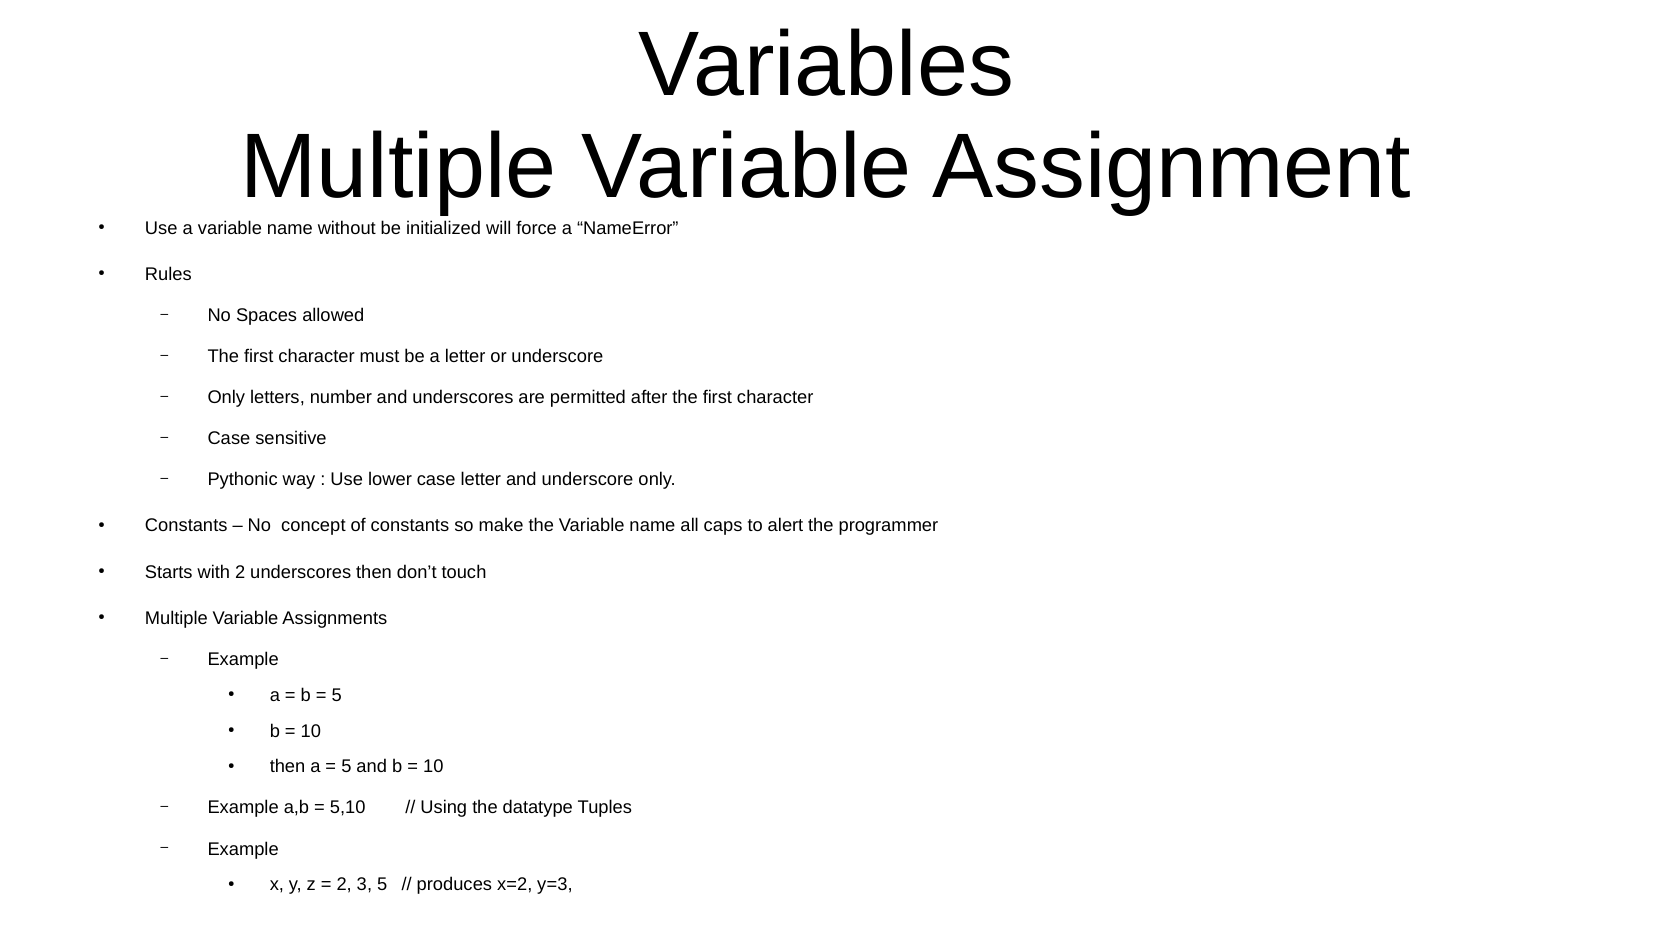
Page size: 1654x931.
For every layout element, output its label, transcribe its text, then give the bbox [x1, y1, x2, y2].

title Variables Multiple Variable Assignment [82, 12, 1571, 217]
list Use a variable name without be initialized will force a “NameError” Rules No Spaces allowed The first character must be a letter or underscore Only letters, number and underscores are permitted after the first character Case sensitive Pythonic way : Use lower case letter and underscore only. Constants – No concept of constants so make the Variable name all caps to alert the programmer Starts with 2 underscores then don’t touch Multiple Variable Assignments Example a = b = 5 b = 10 then a = 5 and b = 10 Example a,b = 5,10 // Using the datatype Tuples Example x, y, z = 2, 3, 5 // produces x=2, y=3, [82, 217, 1576, 901]
